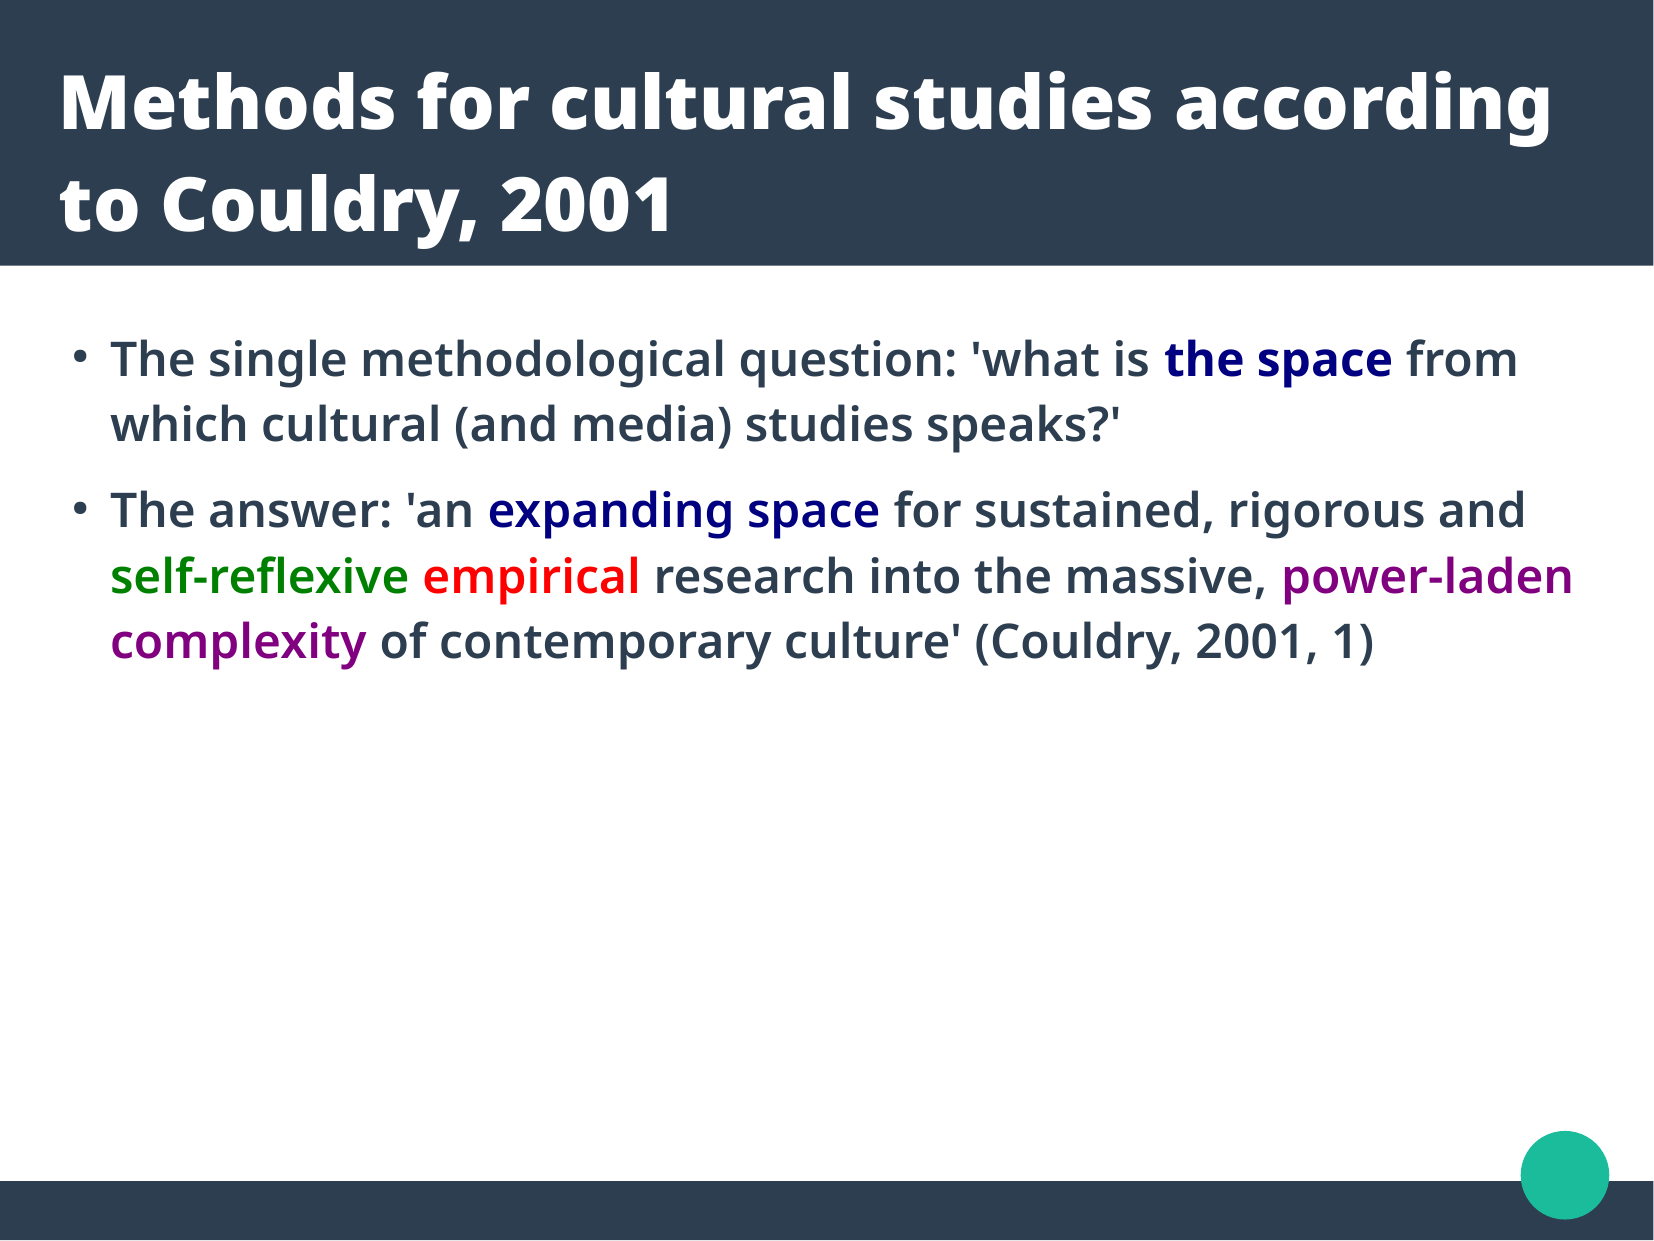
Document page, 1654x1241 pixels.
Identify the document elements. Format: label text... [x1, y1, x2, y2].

list The single methodological question: 'what is the space from which cultural (and media) studies speaks?' The answer: 'an expanding space for sustained, rigorous and self-reflexive empirical research into the massive, power-laden complexity of contemporary culture' (Couldry, 2001, 1) [59, 324, 1595, 720]
title Methods for cultural studies according to Couldry, 2001 [59, 49, 1595, 207]
